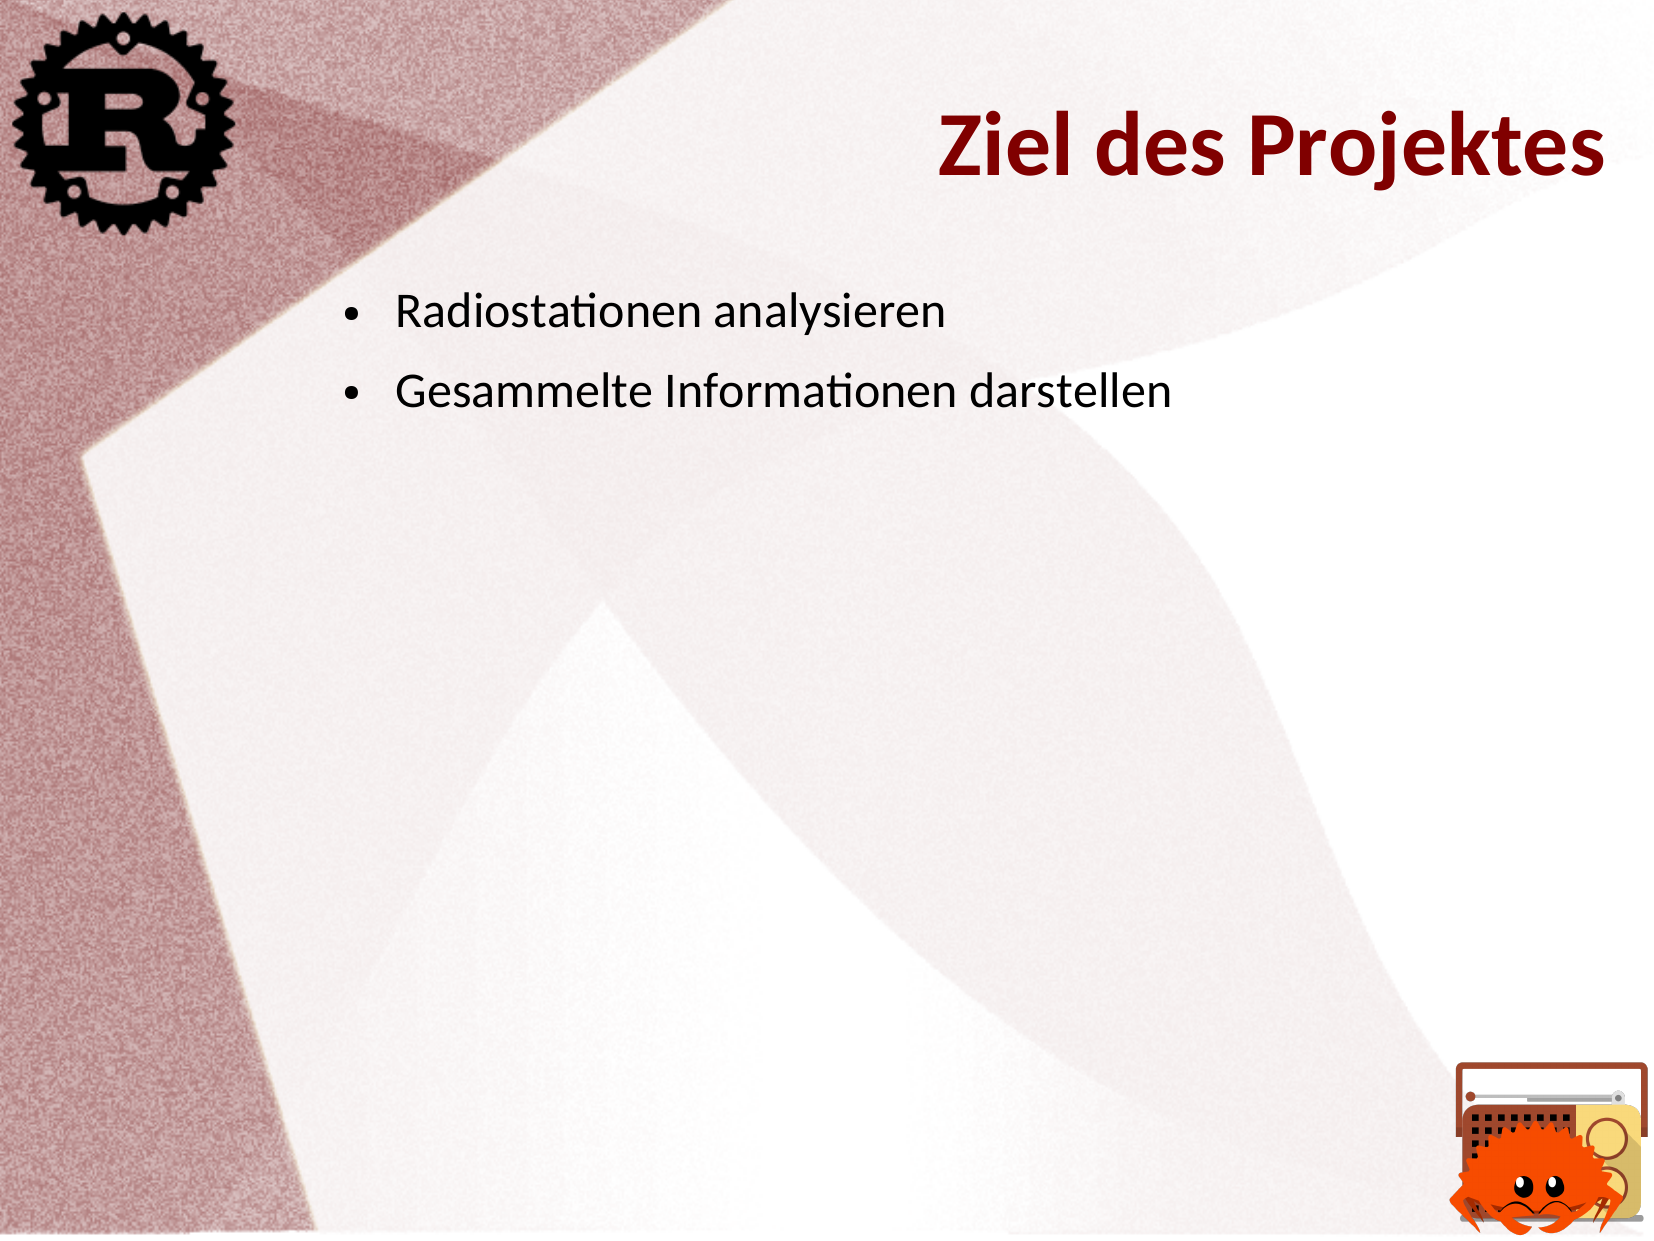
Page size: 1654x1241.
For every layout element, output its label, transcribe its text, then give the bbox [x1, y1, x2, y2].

picture [0, 0, 1654, 1241]
title Ziel des Projektes [596, 49, 1607, 257]
list Radiostationen analysieren Gesammelte Informationen darstellen [324, 290, 1601, 916]
